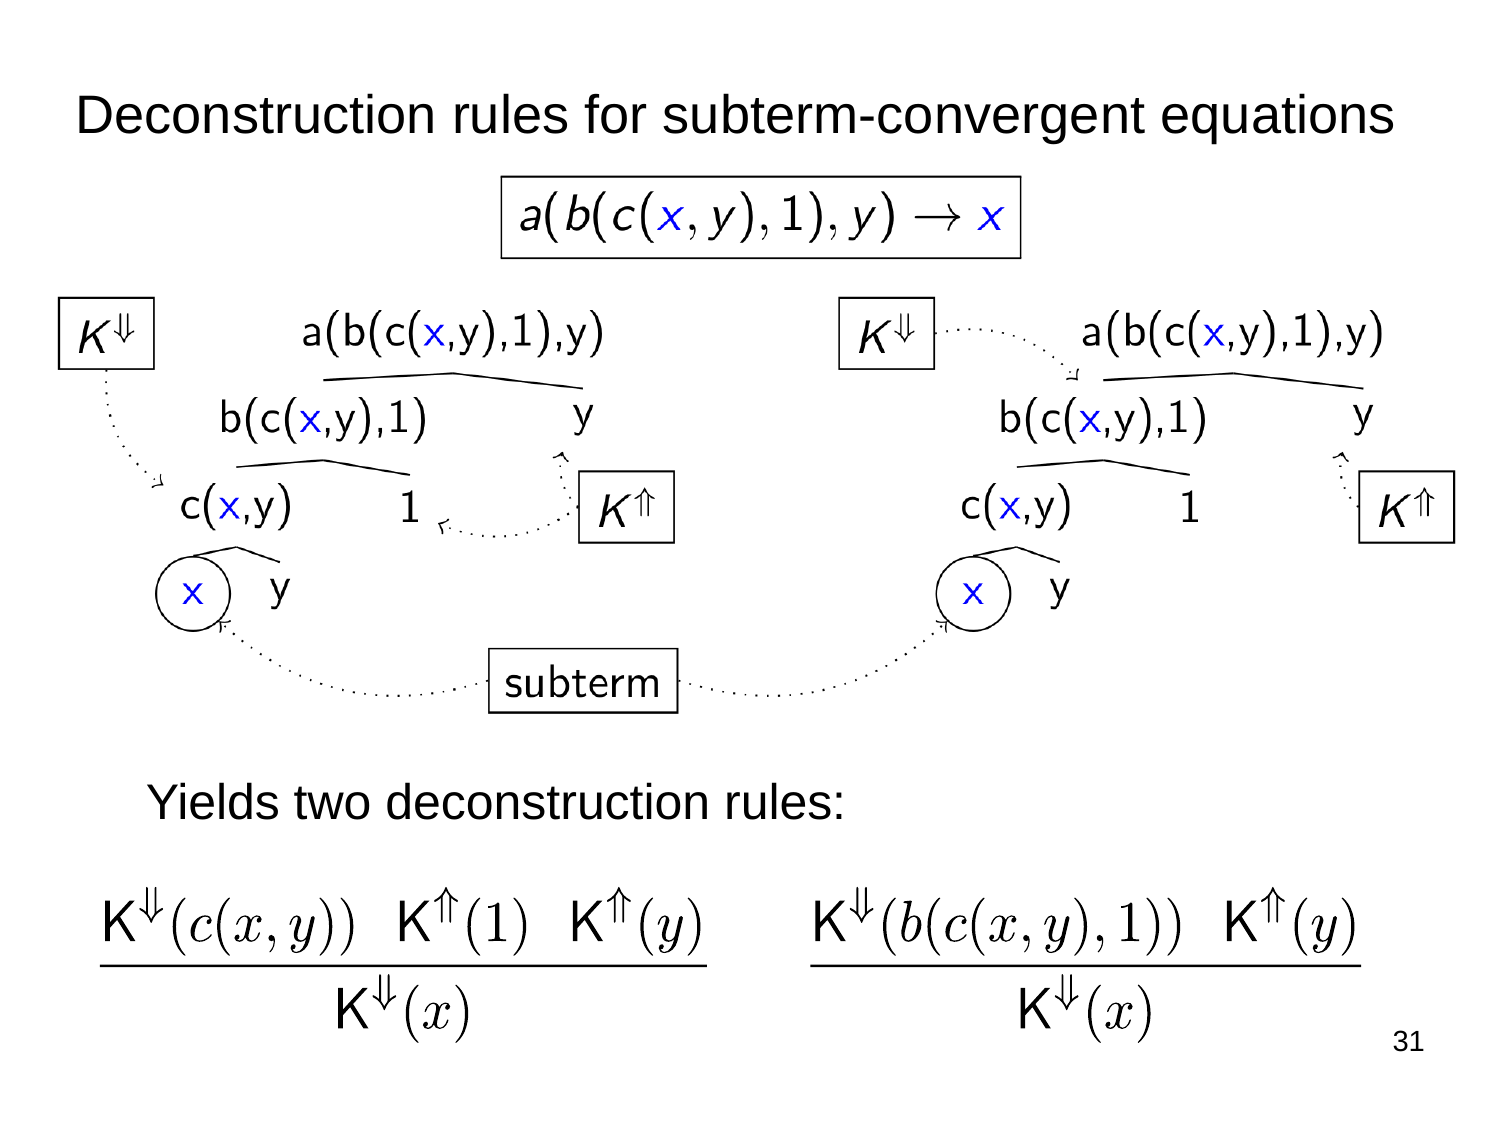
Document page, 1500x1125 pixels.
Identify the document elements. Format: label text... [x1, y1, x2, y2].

title Deconstruction rules for subterm-convergent equations [75, 44, 1425, 156]
text_box [99, 886, 1362, 1043]
picture [31, 156, 1472, 750]
list Yields two deconstruction rules: [75, 750, 1425, 1014]
